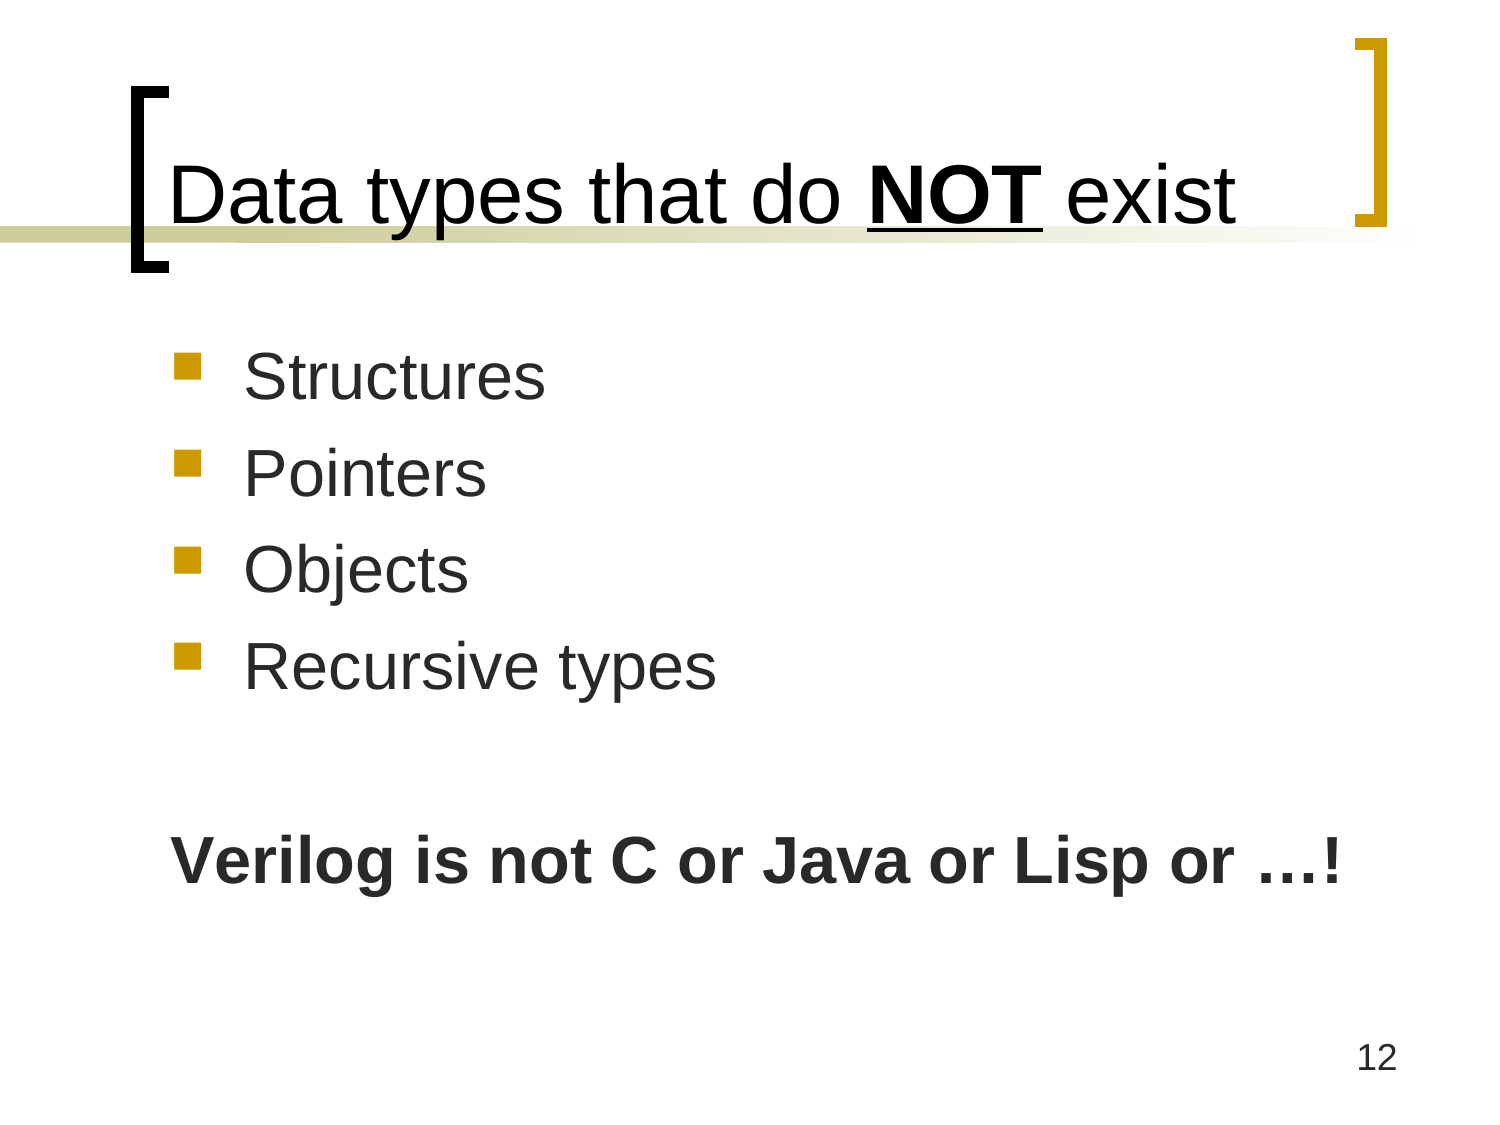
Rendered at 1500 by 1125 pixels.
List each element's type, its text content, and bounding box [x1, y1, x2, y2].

title Data types that do NOT exist [152, 15, 1328, 248]
list Structures Pointers Objects Recursive types Verilog is not C or Java or Lisp or …! [155, 324, 1413, 1000]
